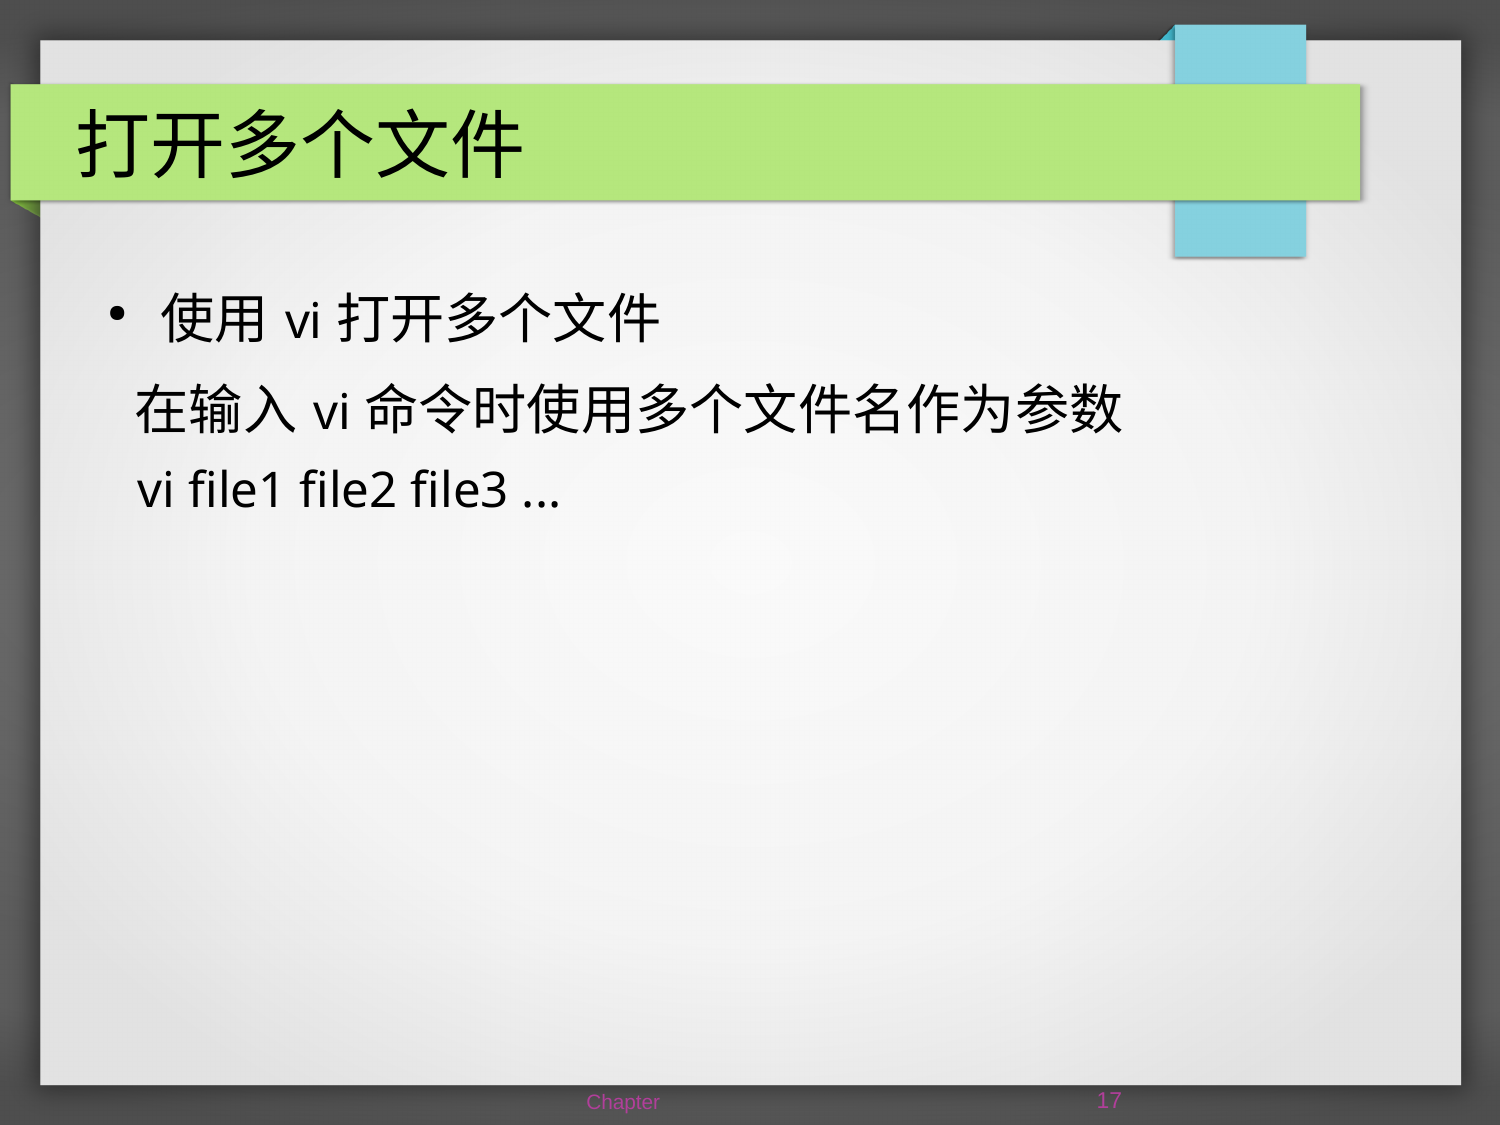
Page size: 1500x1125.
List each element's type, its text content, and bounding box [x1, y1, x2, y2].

text_box <number> [1025, 1075, 1123, 1114]
picture [0, 0, 1500, 1125]
list 使用vi打开多个文件 在输入vi命令时使用多个文件名作为参数 vi file1 file2 file3 ... [75, 267, 1426, 921]
text_box Chapter [75, 1075, 676, 1114]
title 打开多个文件 [75, 85, 1147, 193]
